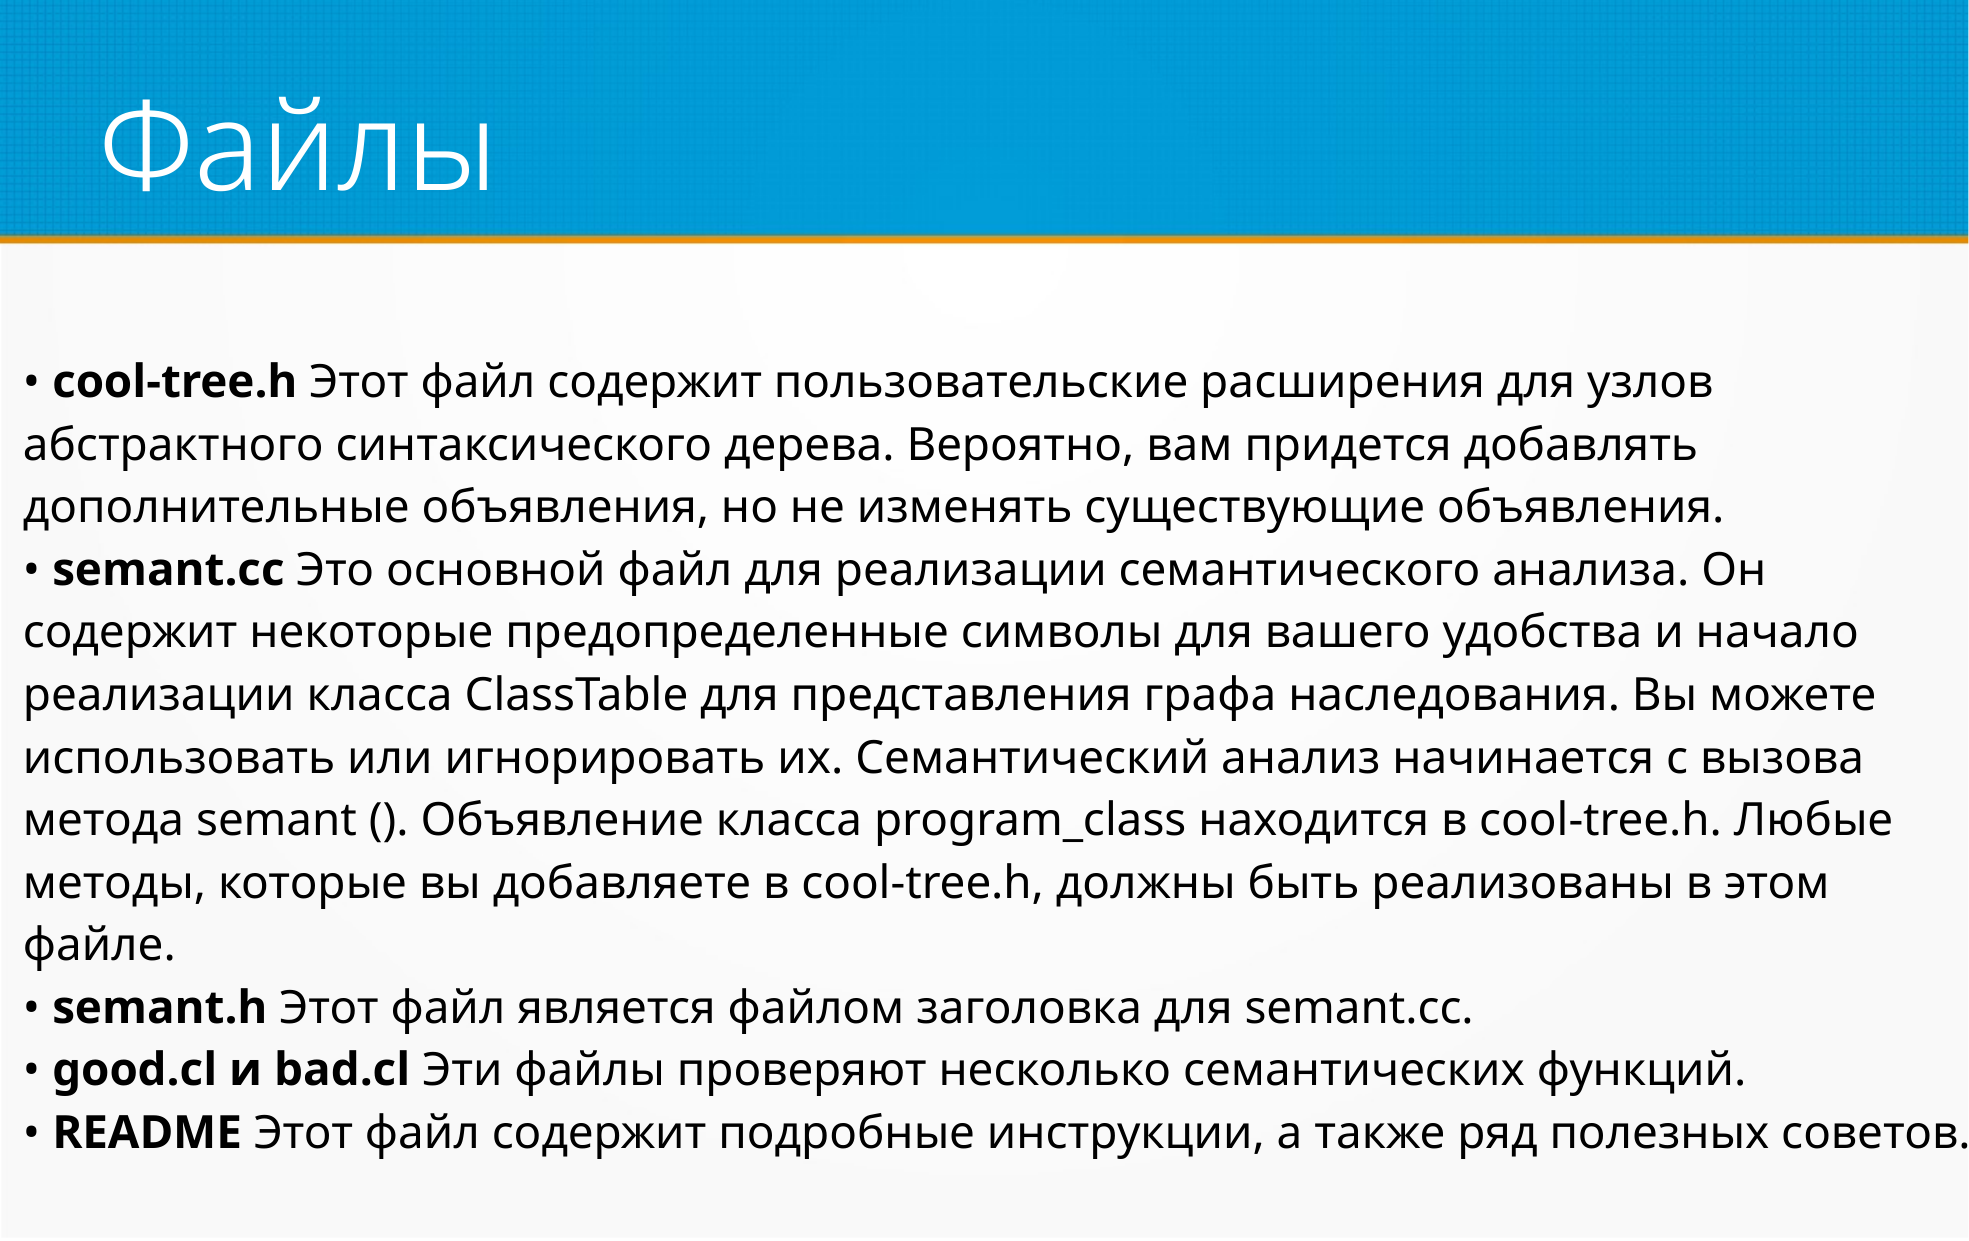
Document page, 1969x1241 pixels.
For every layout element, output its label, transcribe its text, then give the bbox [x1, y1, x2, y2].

text_box • cool-tree.h Этот файл содержит пользовательские расширения для узлов абстрактного синтаксического дерева. Вероятно, вам придется добавлять дополнительные объявления, но не изменять существующие объявления. • semant.cc Это основной файл для реализации семантического анализа. Он содержит некоторые предопределенные символы для вашего удобства и начало реализации класса ClassTable для представления графа наследования. Вы можете использовать или игнорировать их. Семантический анализ начинается с вызова метода semant (). Объявление класса program_class находится в cool-tree.h. Любые методы, которые вы добавляете в cool-tree.h, должны быть реализованы в этом файле. • semant.h Этот файл является файлом заголовка для semant.cc. • good.cl и bad.cl Эти файлы проверяют несколько семантических функций. • README Этот файл содержит подробные инструкции, а также ряд полезных советов. [17, 272, 1969, 1239]
picture [0, 233, 1969, 1241]
title Файлы [98, 19, 1870, 227]
